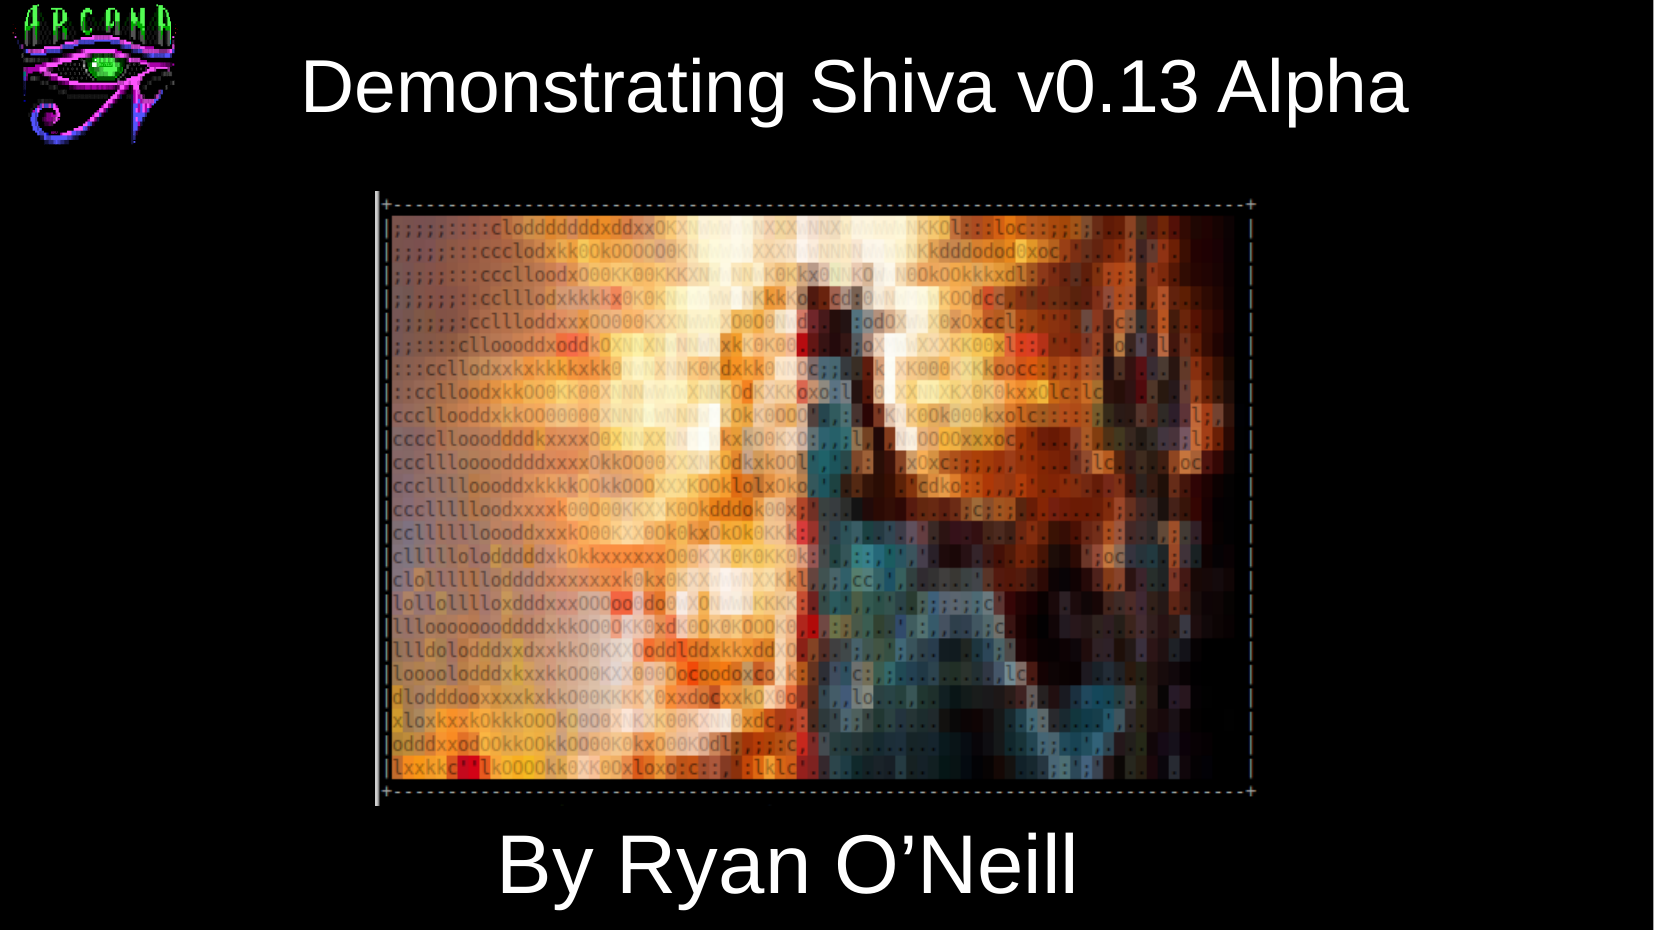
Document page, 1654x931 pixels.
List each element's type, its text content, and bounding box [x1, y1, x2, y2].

picture [5, 1, 188, 151]
text_box Demonstrating Shiva v0.13 Alpha [285, 37, 1426, 137]
picture [375, 191, 1269, 806]
text_box By Ryan O’Neill [295, 811, 1571, 924]
